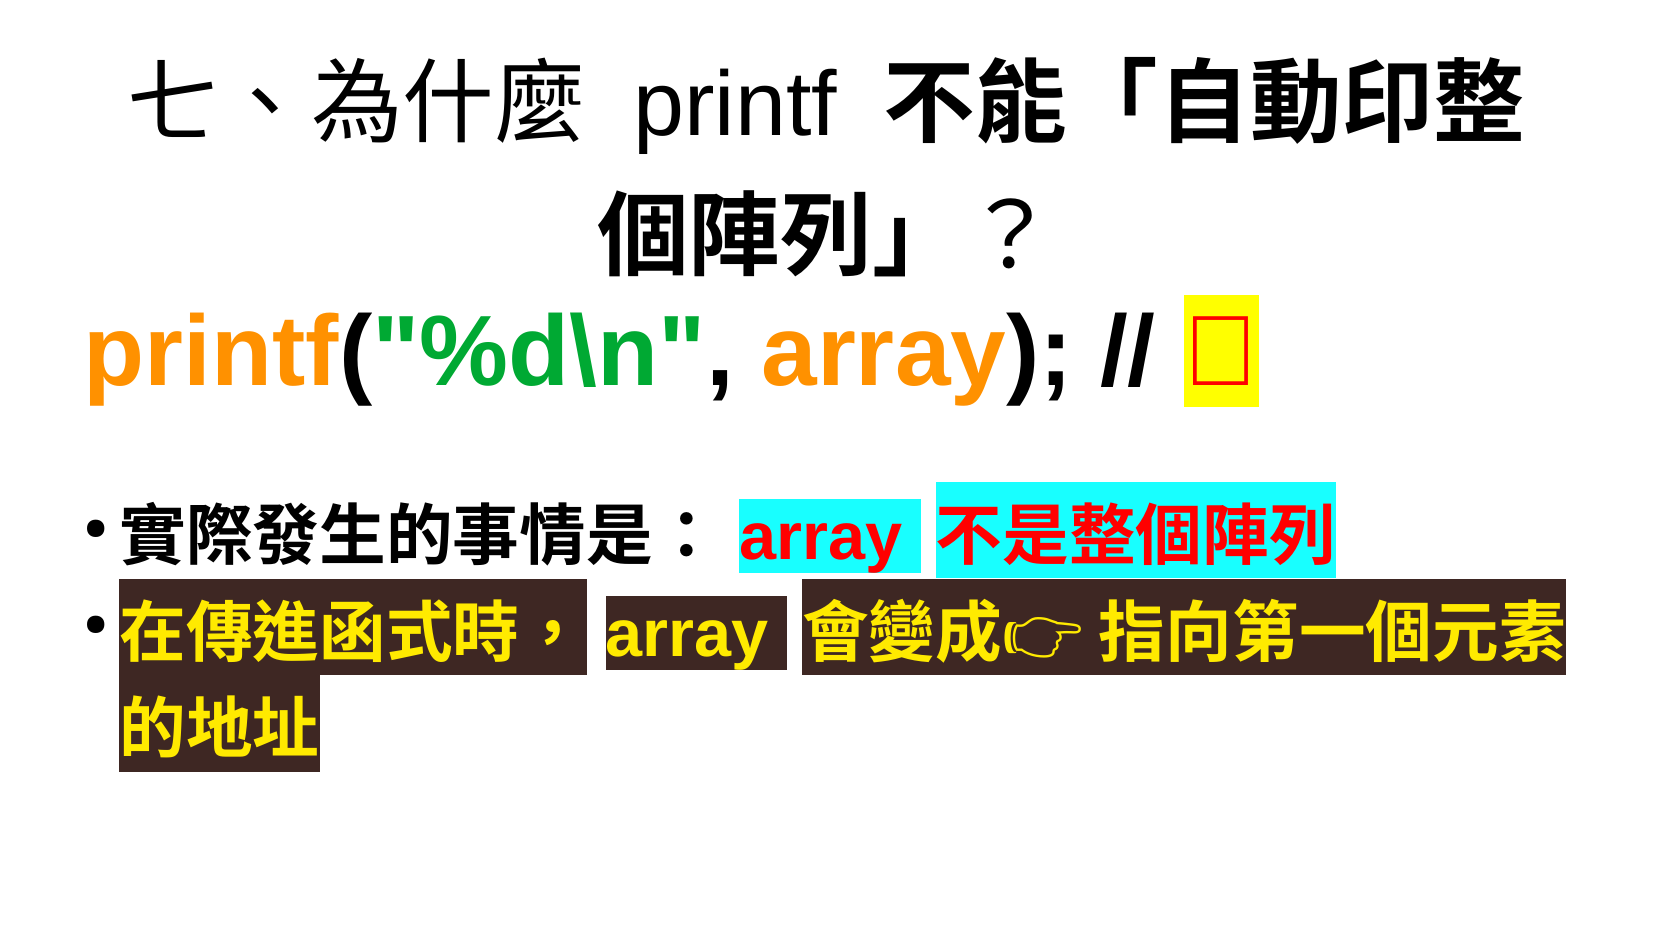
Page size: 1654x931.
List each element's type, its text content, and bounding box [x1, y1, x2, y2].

subtitle printf("%d\n", array); // ❌ 實際發生的事情是：array 不是整個陣列 在傳進函式時，array 會變成👉 指向第一個元素的地址 [83, 295, 1572, 803]
title 七、為什麼 printf 不能「自動印整個陣列」？ [82, 29, 1571, 296]
